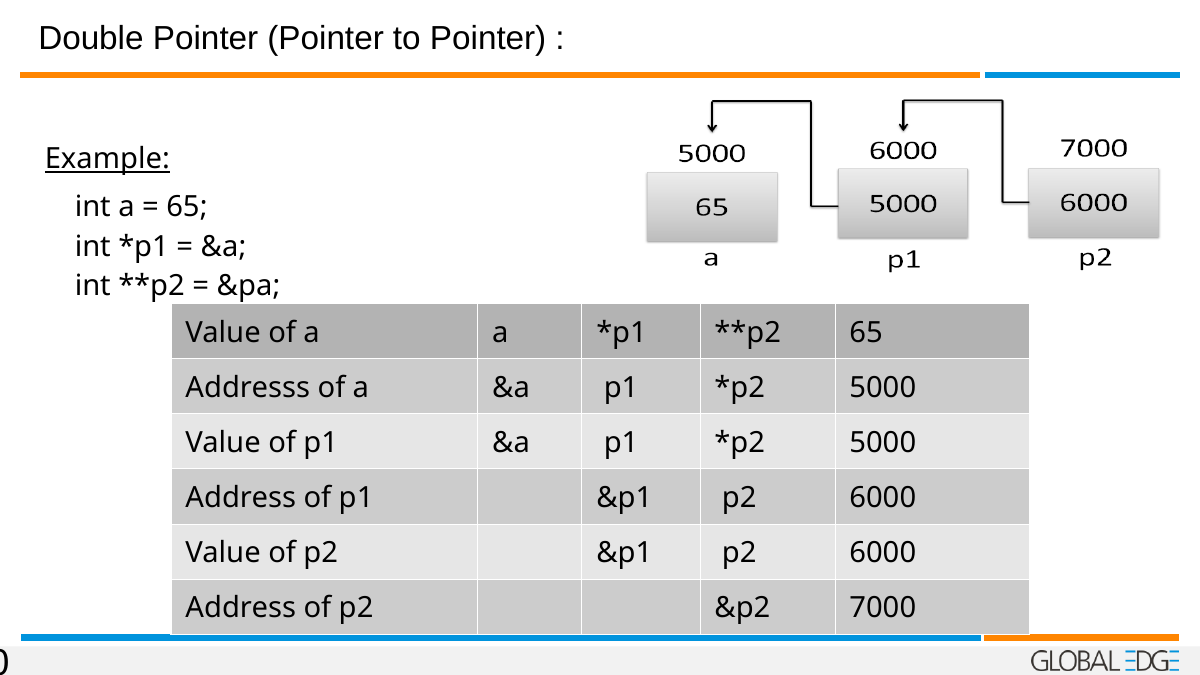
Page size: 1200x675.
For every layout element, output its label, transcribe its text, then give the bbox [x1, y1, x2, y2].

table_cell p2 [701, 525, 835, 579]
table_cell Address of p2 [172, 580, 477, 634]
table_cell &a [478, 359, 581, 413]
table_cell Value of p1 [172, 414, 477, 468]
table_header 65 [836, 304, 1029, 358]
table_cell &p1 [582, 469, 700, 524]
picture [1031, 650, 1179, 671]
text_box int a = 65; int *p1 = &a; int **p2 = &pa; [60, 180, 466, 296]
table_cell Addresss of a [172, 359, 477, 413]
text_box Example: [30, 130, 630, 180]
table_cell *p2 [701, 359, 835, 413]
table_cell p2 [701, 469, 835, 524]
table_header a [478, 304, 581, 358]
table_cell 5000 [836, 359, 1029, 413]
table_cell p1 [582, 359, 700, 413]
table_cell &a [478, 414, 581, 468]
table_cell [582, 580, 700, 634]
table_cell [478, 525, 581, 579]
table_cell 6000 [836, 469, 1029, 524]
table_header **p2 [701, 304, 835, 358]
table_header *p1 [582, 304, 700, 358]
table_cell Value of p2 [172, 525, 477, 579]
table_cell 6000 [836, 525, 1029, 579]
table_header Value of a [172, 304, 477, 358]
table_cell Address of p1 [172, 469, 477, 524]
table_cell &p1 [582, 525, 700, 579]
table_cell [478, 469, 581, 524]
text_box Double Pointer (Pointer to Pointer) : [23, 11, 1170, 65]
table_cell 5000 [836, 414, 1029, 468]
table_cell *p2 [701, 414, 835, 468]
picture [630, 89, 1176, 281]
table_cell p1 [582, 414, 700, 468]
table_cell &p2 [701, 580, 835, 634]
table_cell [478, 580, 581, 634]
table_cell 7000 [836, 580, 1029, 634]
